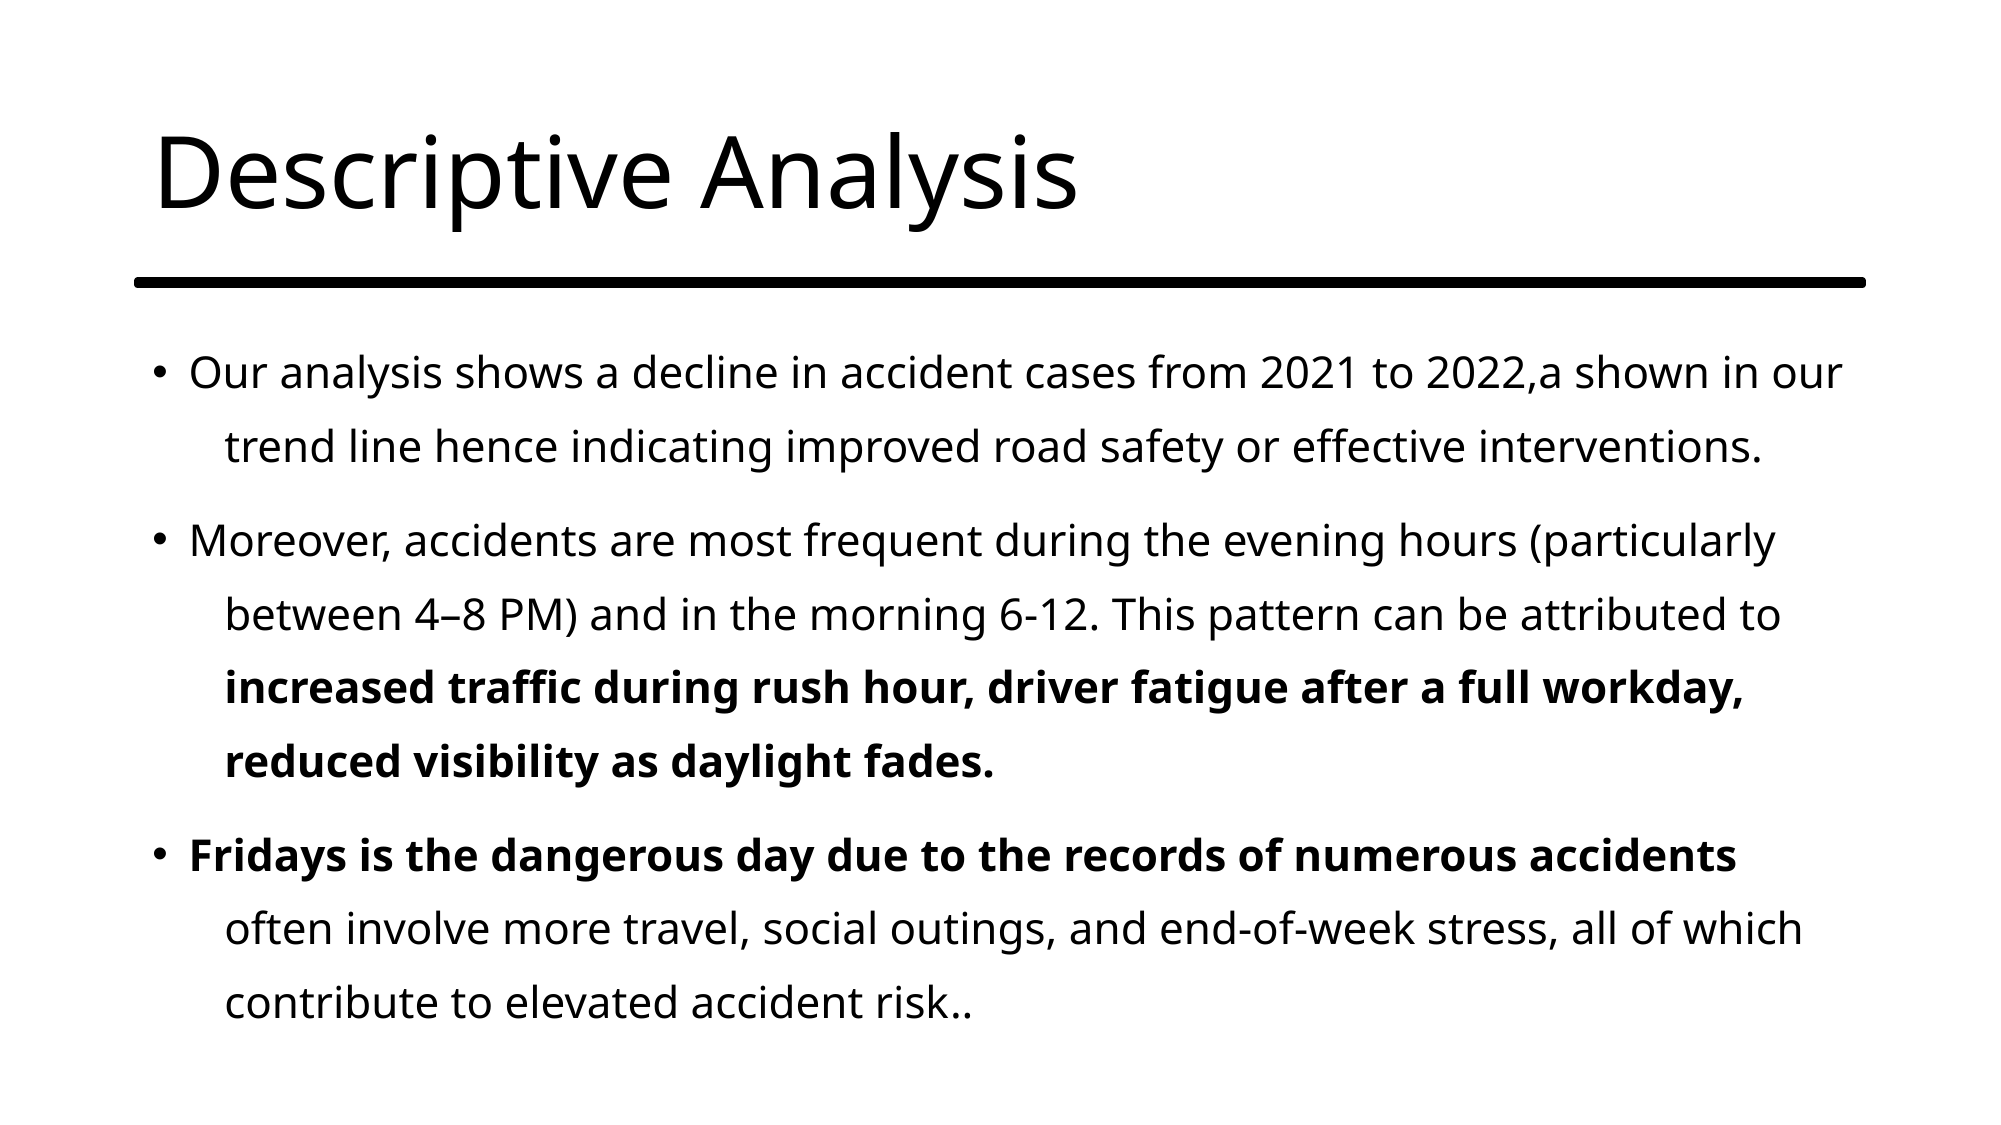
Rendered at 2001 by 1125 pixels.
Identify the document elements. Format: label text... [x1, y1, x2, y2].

list Our analysis shows a decline in accident cases from 2021 to 2022,a shown in our trend line hence indicating improved road safety or effective interventions. Moreover, accidents are most frequent during the evening hours (particularly between 4–8 PM) and in the morning 6-12. This pattern can be attributed to increased traffic during rush hour, driver fatigue after a full workday, reduced visibility as daylight fades. Fridays is the dangerous day due to the records of numerous accidents often involve more travel, social outings, and end-of-week stress, all of which contribute to elevated accident risk.. [137, 316, 1863, 1066]
title Descriptive Analysis [137, 59, 1863, 278]
